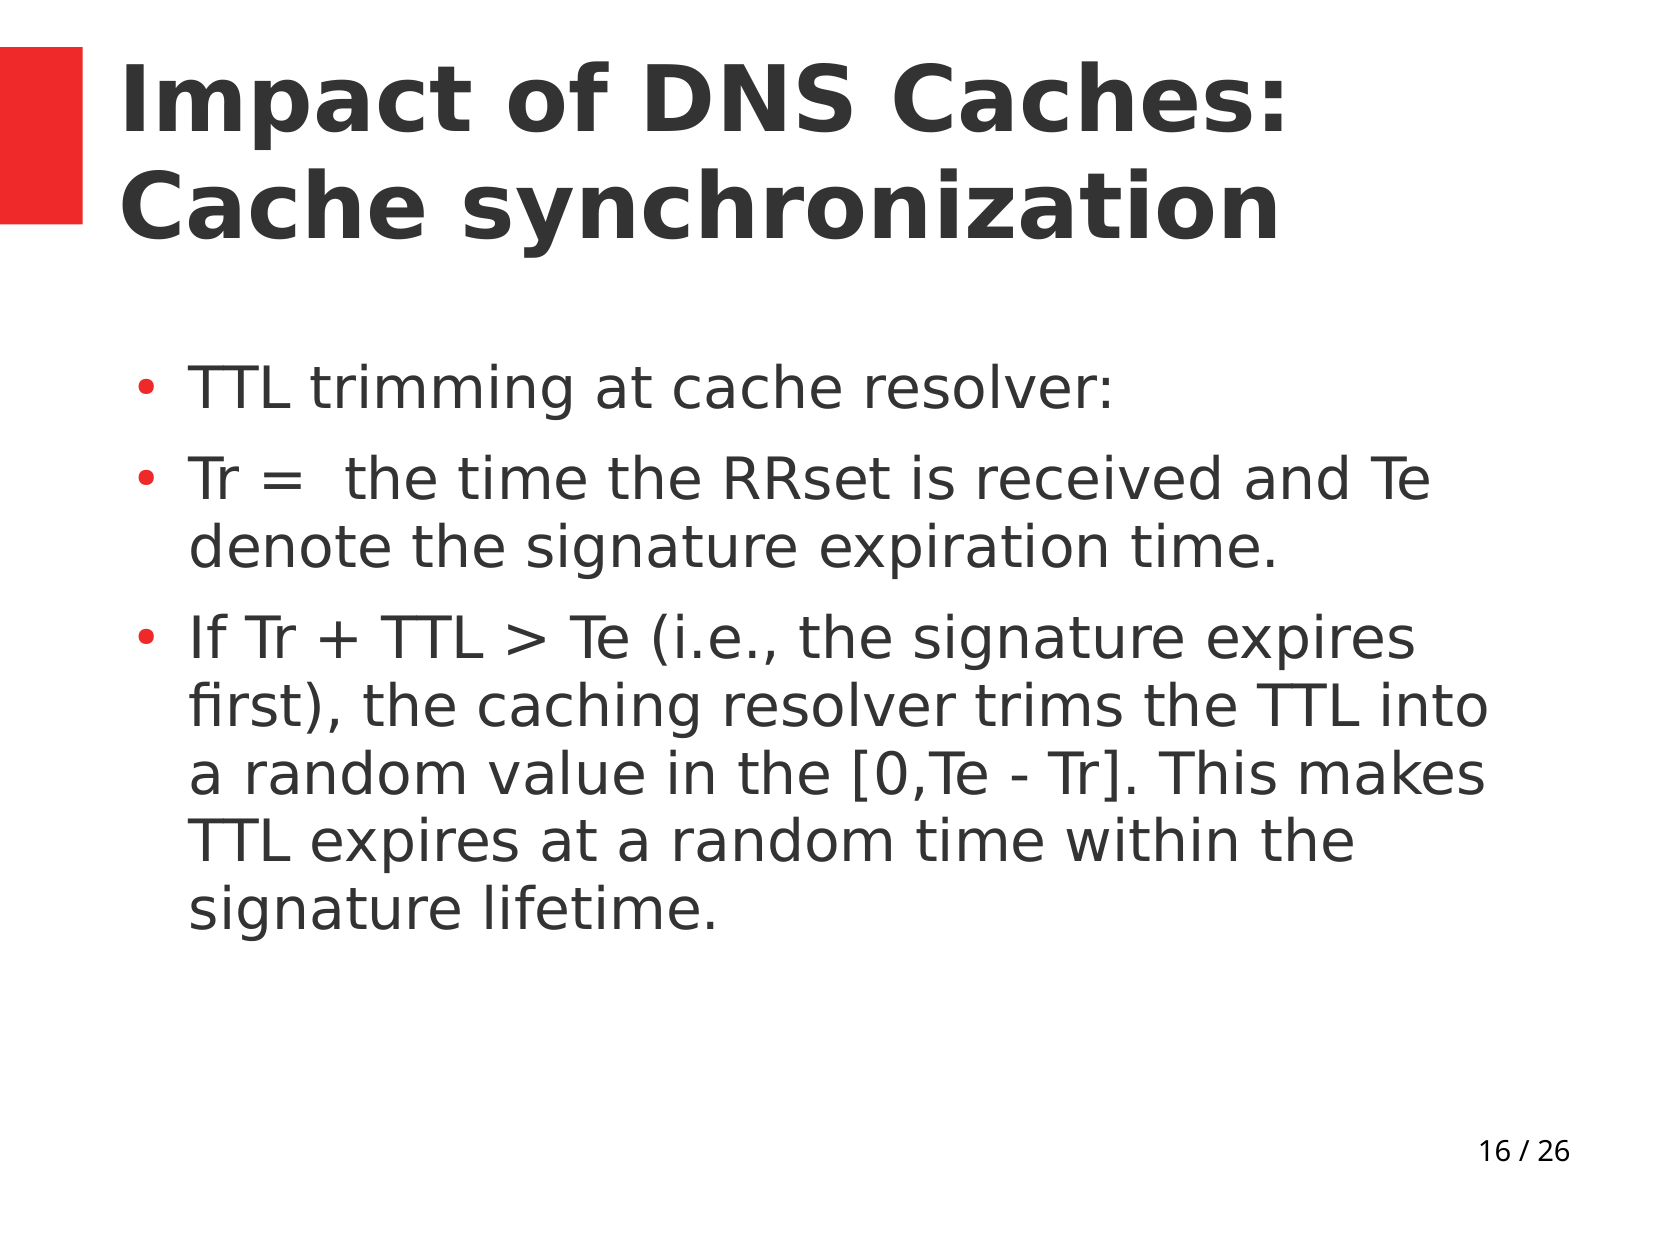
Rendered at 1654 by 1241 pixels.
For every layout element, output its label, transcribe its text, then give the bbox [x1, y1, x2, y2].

title Impact of DNS Caches: Cache synchronization [118, 0, 1571, 314]
list TTL trimming at cache resolver: Tr = the time the RRset is received and Te denote the signature expiration time. If Tr + TTL > Te (i.e., the signature expires first), the caching resolver trims the TTL into a random value in the [0,Te - Tr]. This makes TTL expires at a random time within the signature lifetime. [118, 354, 1536, 1074]
